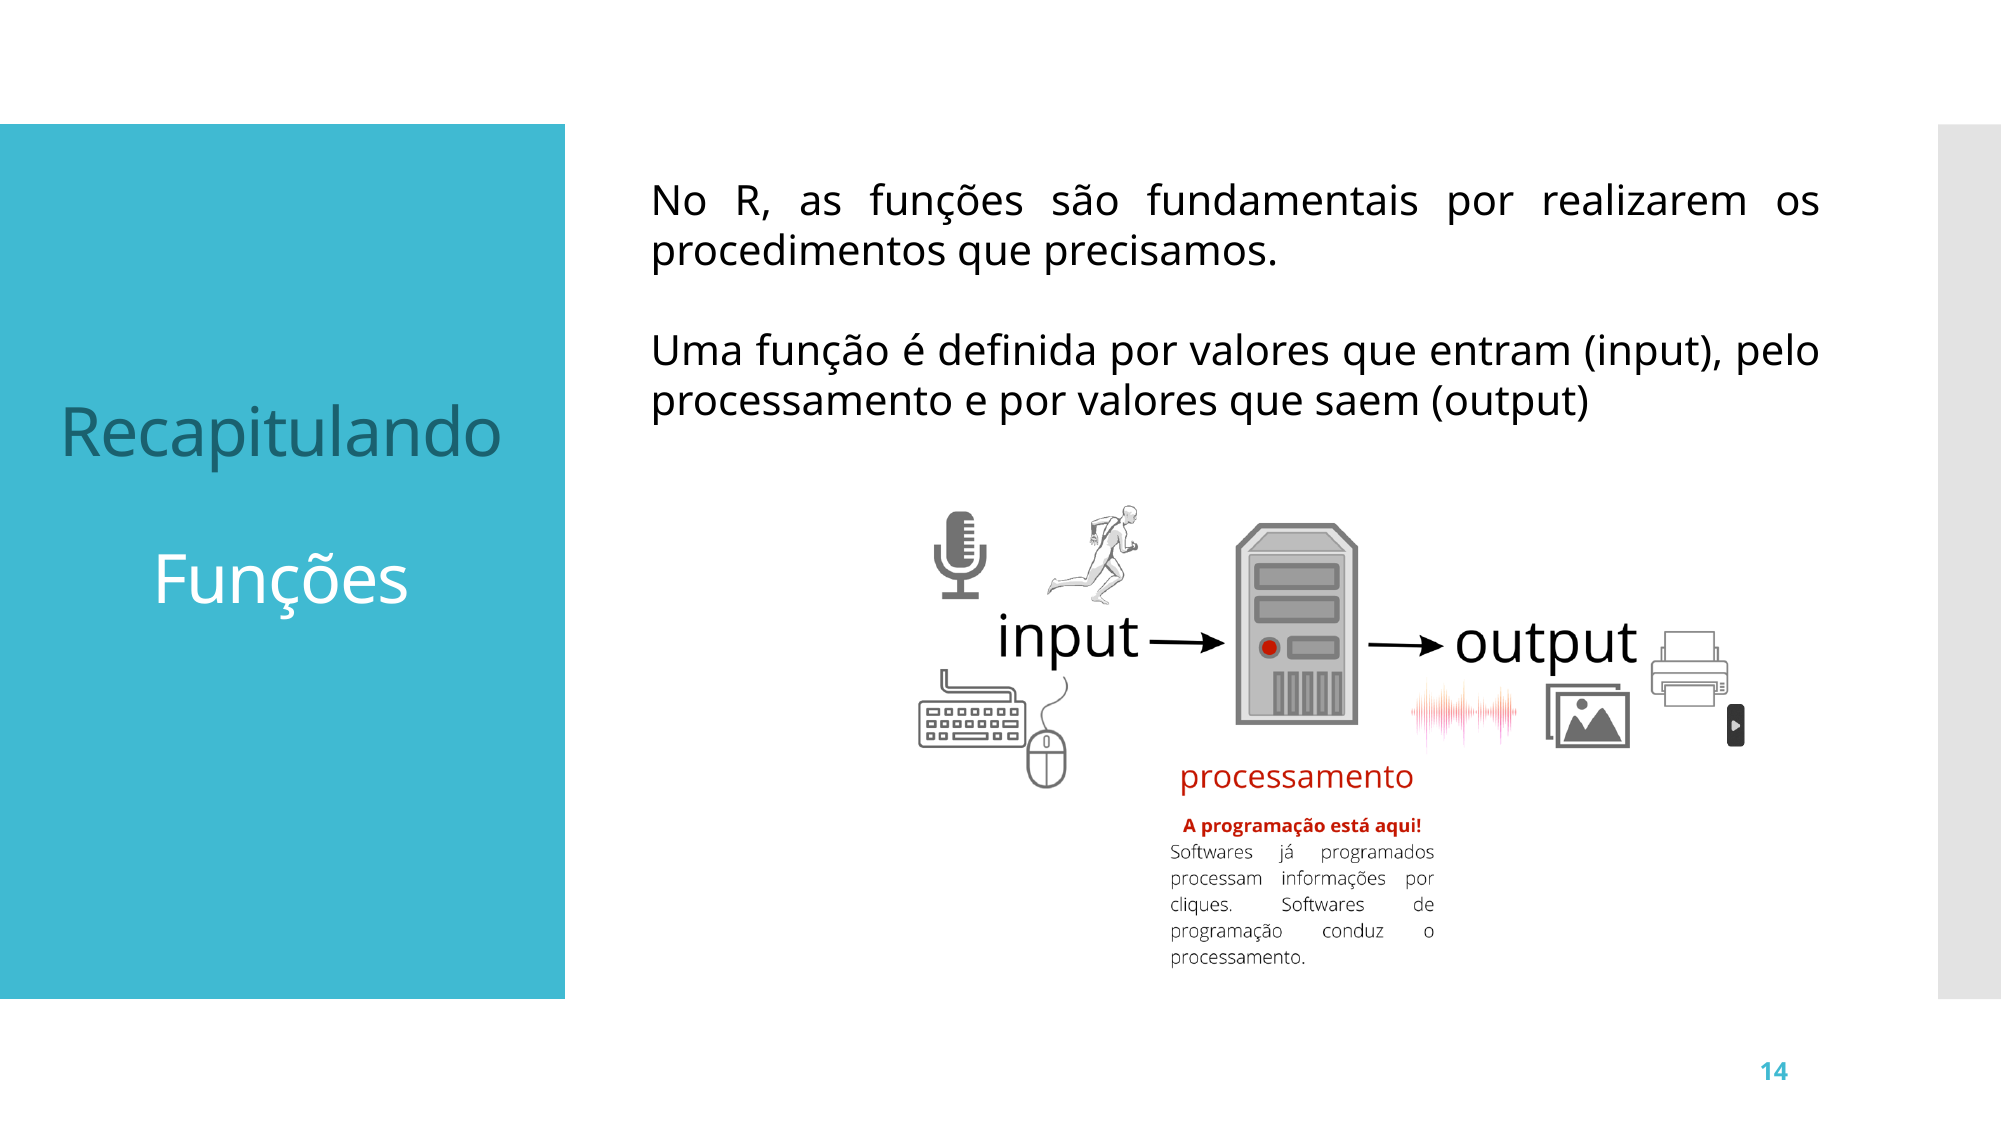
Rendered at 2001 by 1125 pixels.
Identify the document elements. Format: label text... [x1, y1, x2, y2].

text_box [1744, 1042, 1996, 1103]
text_box No R, as funções são fundamentais por realizarem os procedimentos que precisamos. Uma função é definida por valores que entram (input), pelo processamento e por valores que saem (output) [635, 166, 1861, 434]
picture [882, 476, 1745, 974]
text_box Recapitulando Funções [0, 389, 564, 627]
